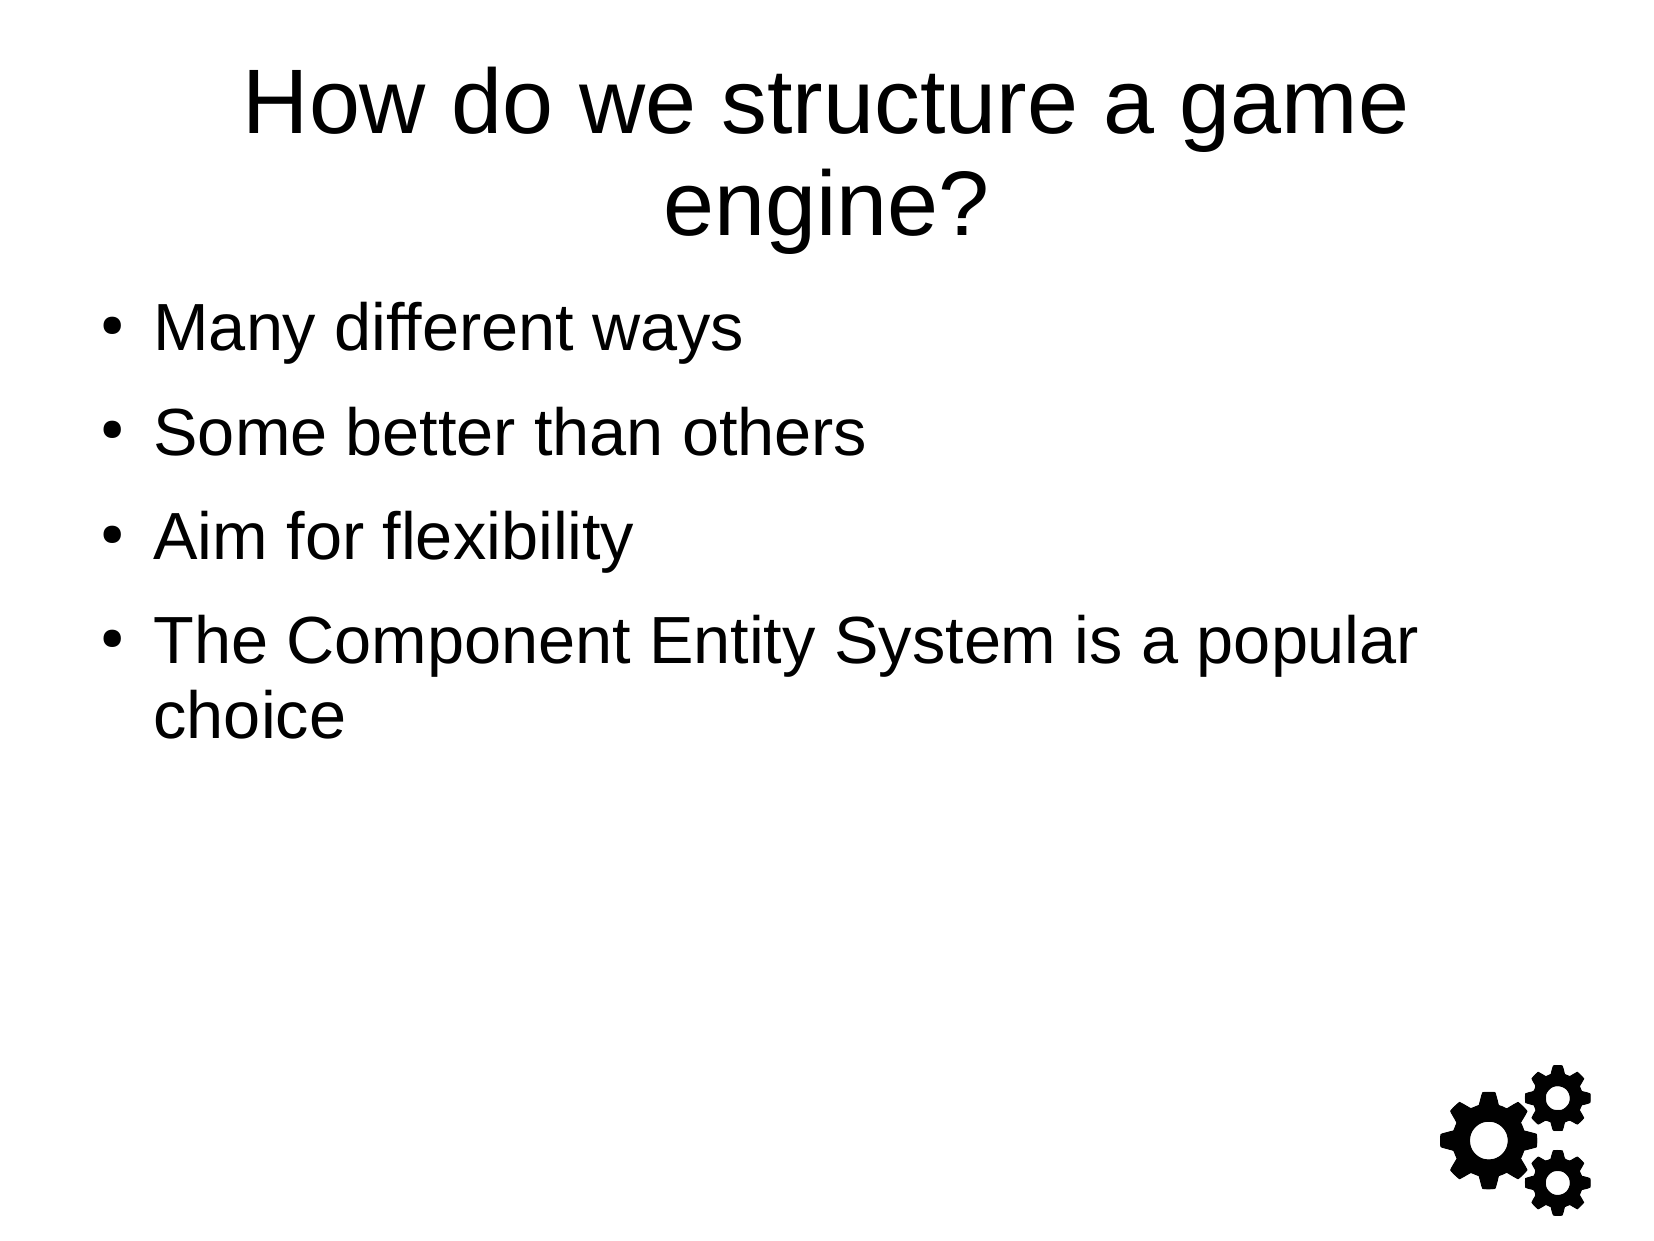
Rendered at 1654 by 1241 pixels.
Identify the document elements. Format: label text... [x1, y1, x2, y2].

picture [1440, 1065, 1591, 1216]
list Many different ways Some better than others Aim for flexibility The Component Entity System is a popular choice [82, 290, 1571, 1010]
title How do we structure a game engine? [82, 49, 1571, 257]
